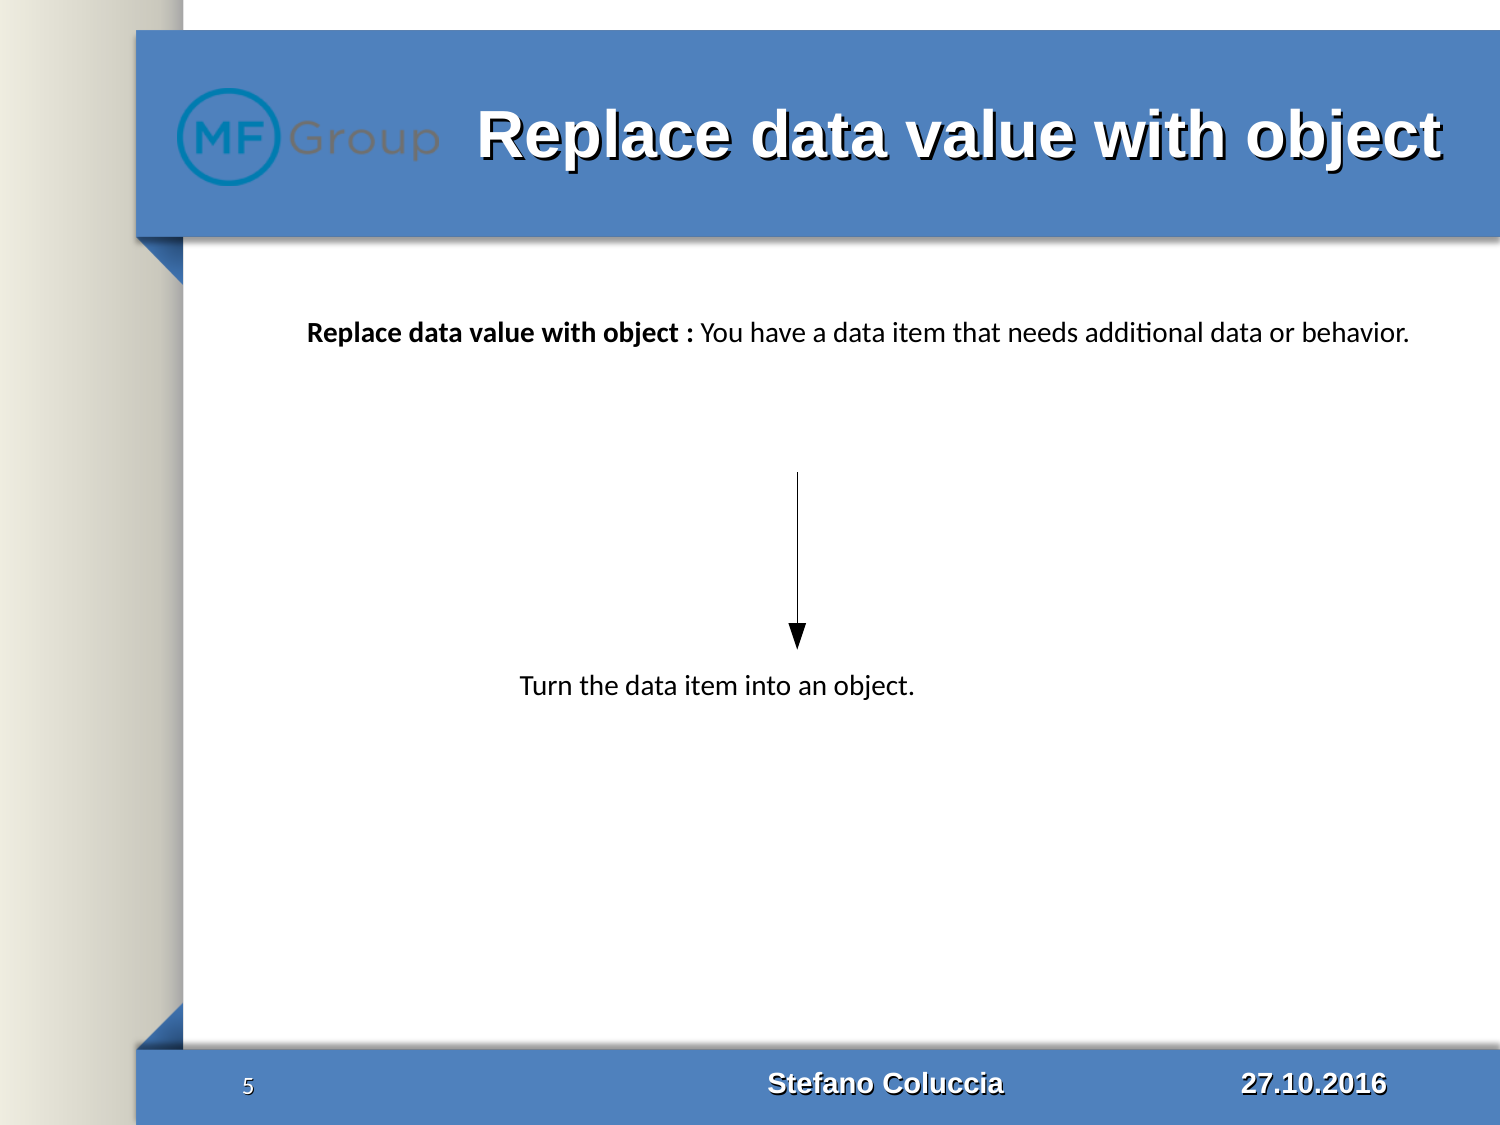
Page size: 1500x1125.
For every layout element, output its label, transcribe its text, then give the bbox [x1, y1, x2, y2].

picture [0, 0, 1500, 1125]
title Replace data value with object [472, 57, 1447, 211]
title 27.10.2016 [1151, 1062, 1477, 1105]
list Replace data value with object : You have a data item that needs additional data or behavior. Turn the data item into an object. [236, 261, 1453, 975]
title Stefano Coluccia [738, 1062, 1034, 1105]
